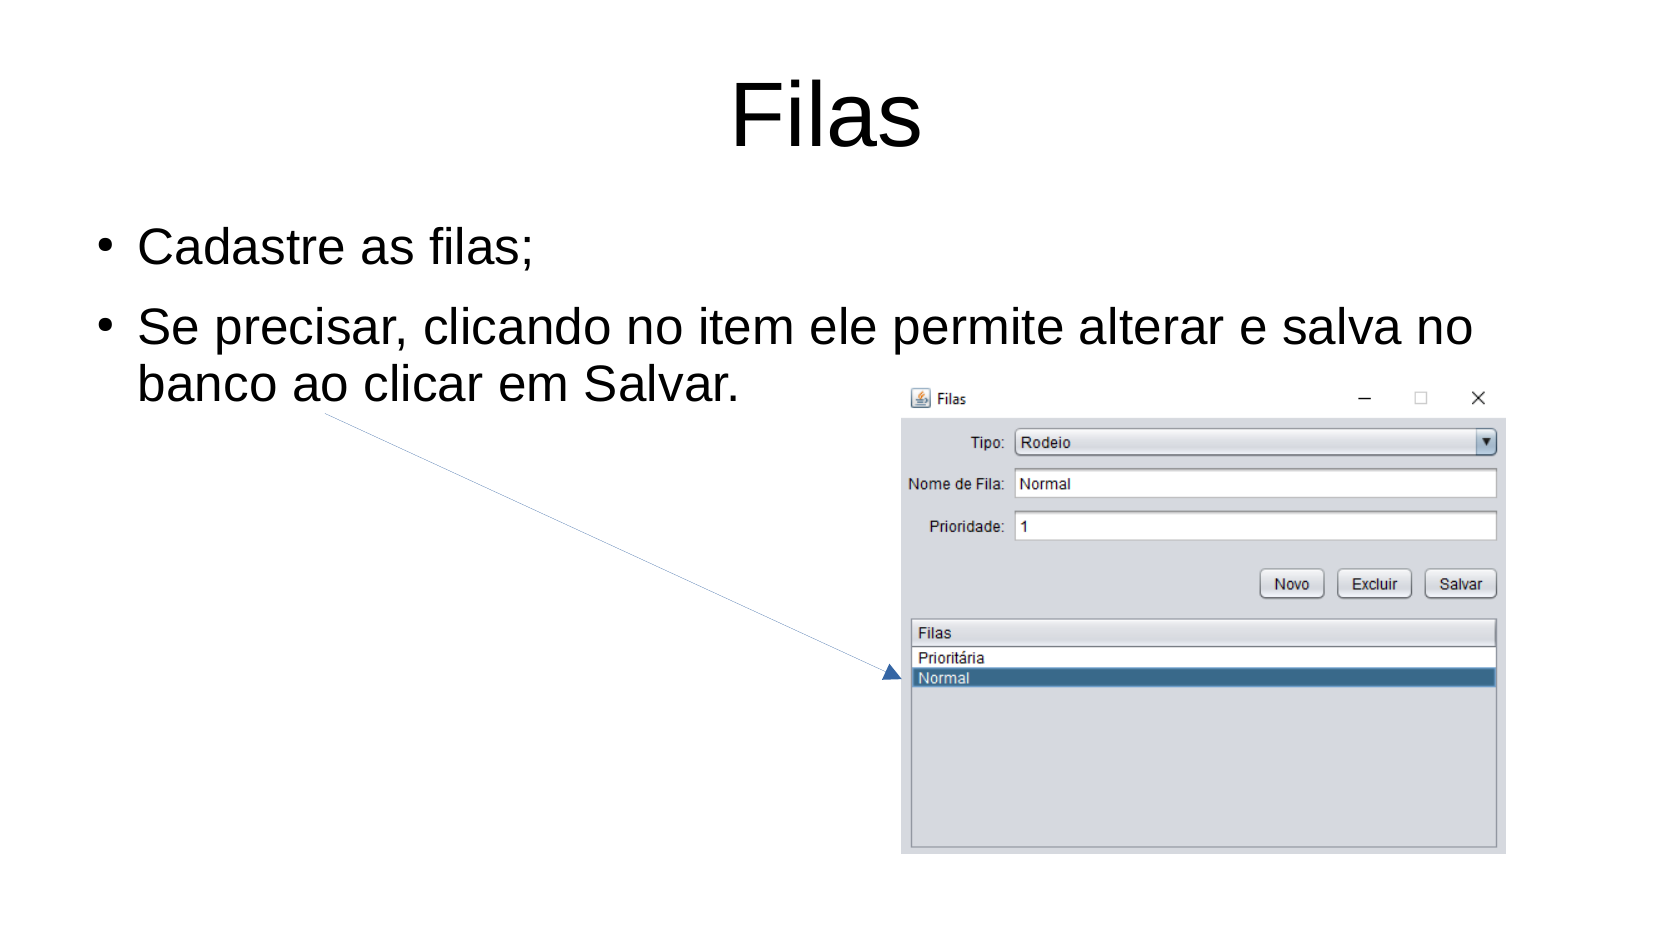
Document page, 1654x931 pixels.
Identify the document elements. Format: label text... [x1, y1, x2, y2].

picture [901, 383, 1506, 854]
title Filas [82, 37, 1571, 193]
list Cadastre as filas; Se precisar, clicando no item ele permite alterar e salva no banco ao clicar em Salvar. [82, 217, 1571, 414]
